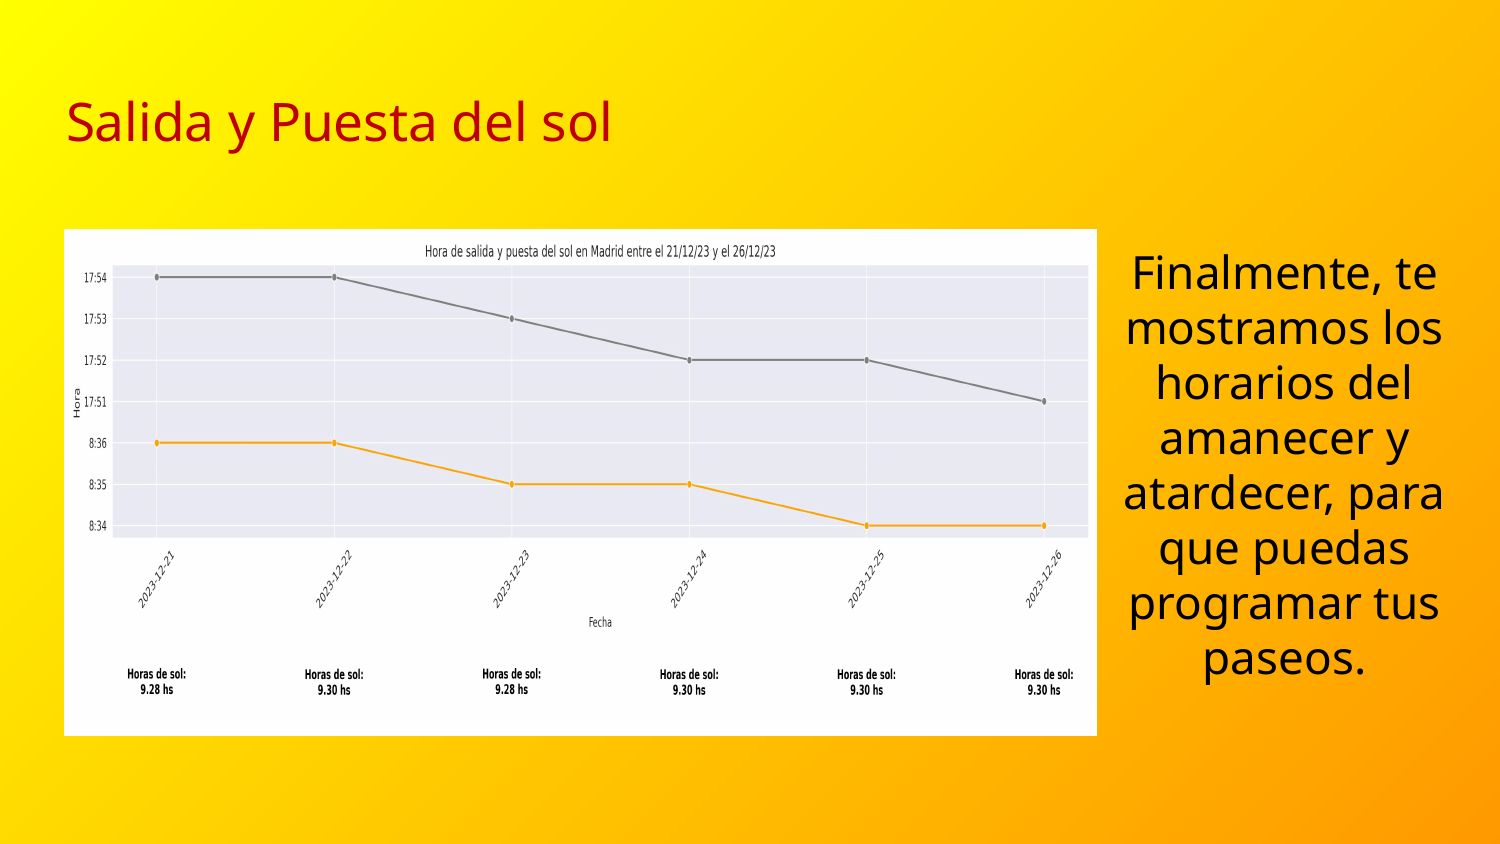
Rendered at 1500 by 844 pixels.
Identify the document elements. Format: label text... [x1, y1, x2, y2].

title Salida y Puesta del sol [51, 72, 1449, 167]
picture [64, 229, 1097, 736]
text_box Finalmente, te mostramos los horarios del amanecer y atardecer, para que puedas programar tus paseos. [1108, 236, 1461, 691]
